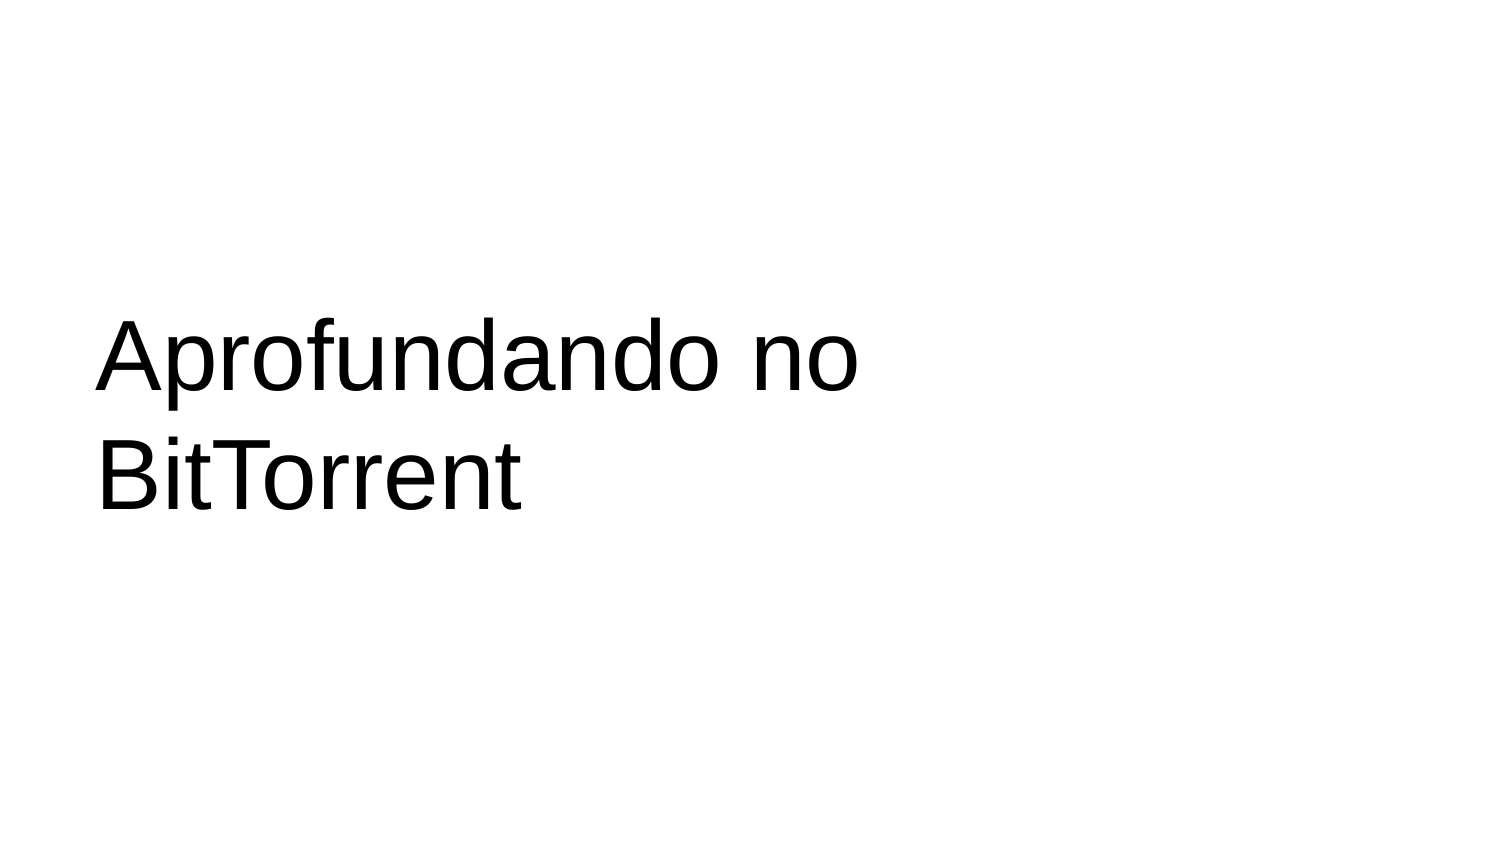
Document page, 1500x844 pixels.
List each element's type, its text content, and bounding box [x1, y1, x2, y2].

title Aprofundando no BitTorrent [80, 73, 1298, 746]
